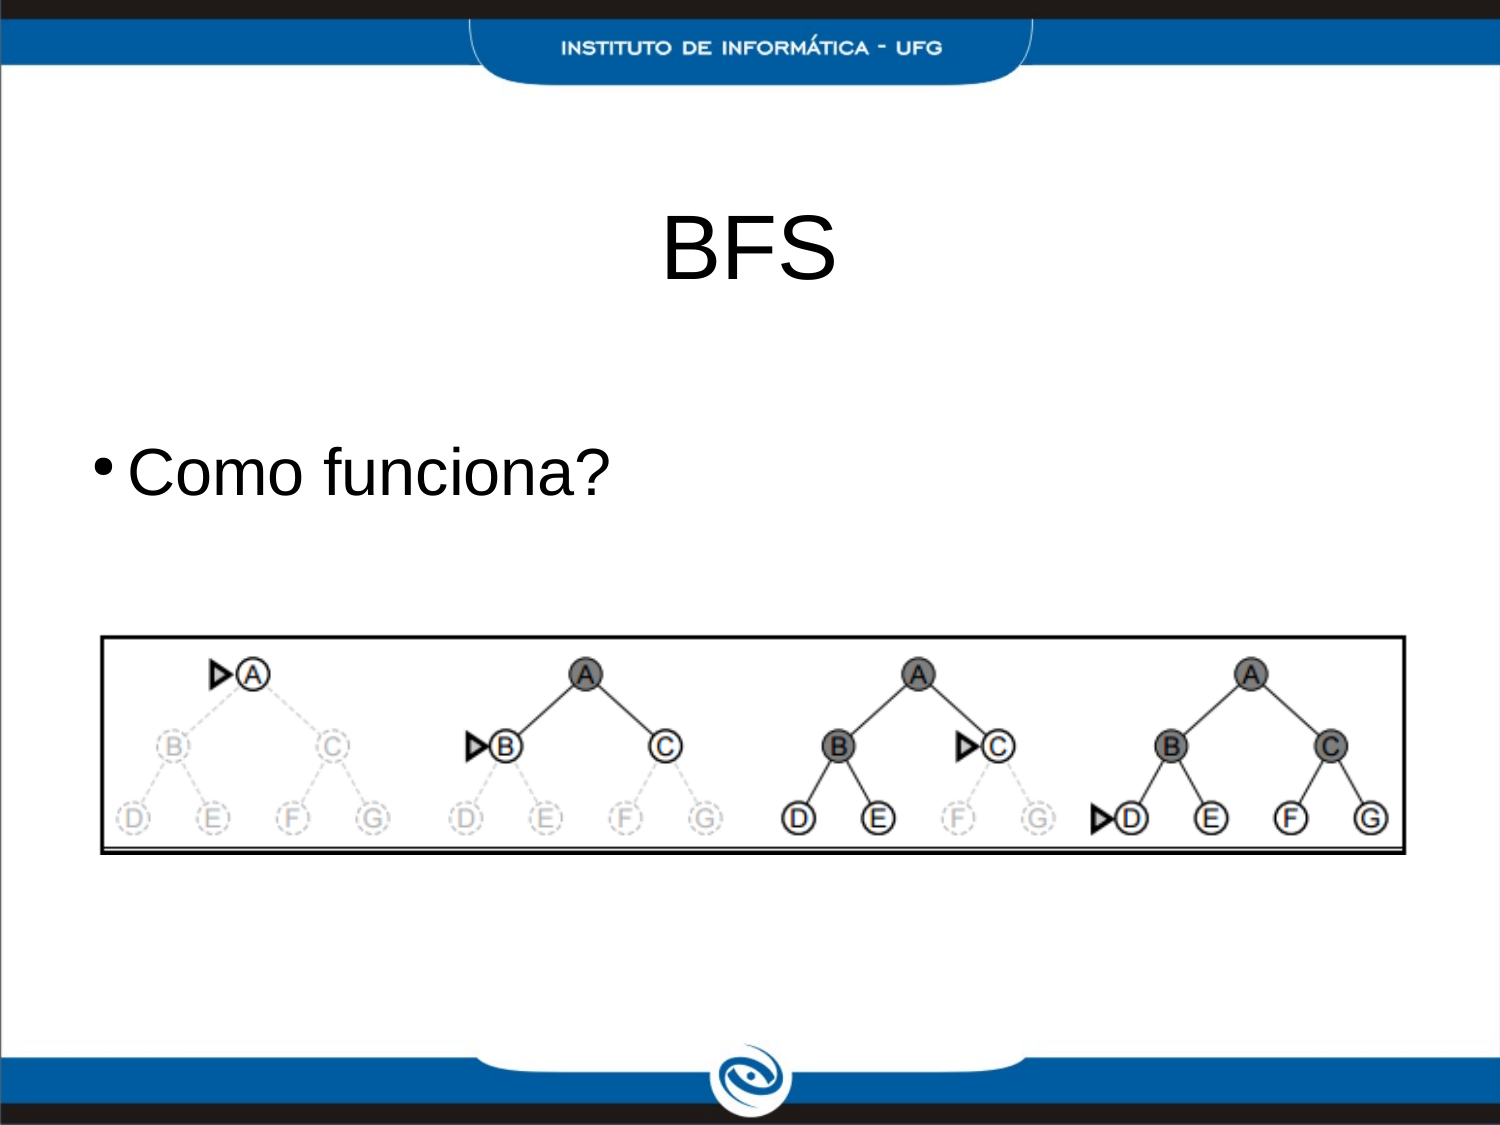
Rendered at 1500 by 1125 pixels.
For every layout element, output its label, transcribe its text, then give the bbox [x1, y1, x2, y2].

list Como funciona? [76, 420, 1424, 988]
picture [0, 0, 1500, 1125]
title BFS [75, 148, 1426, 337]
